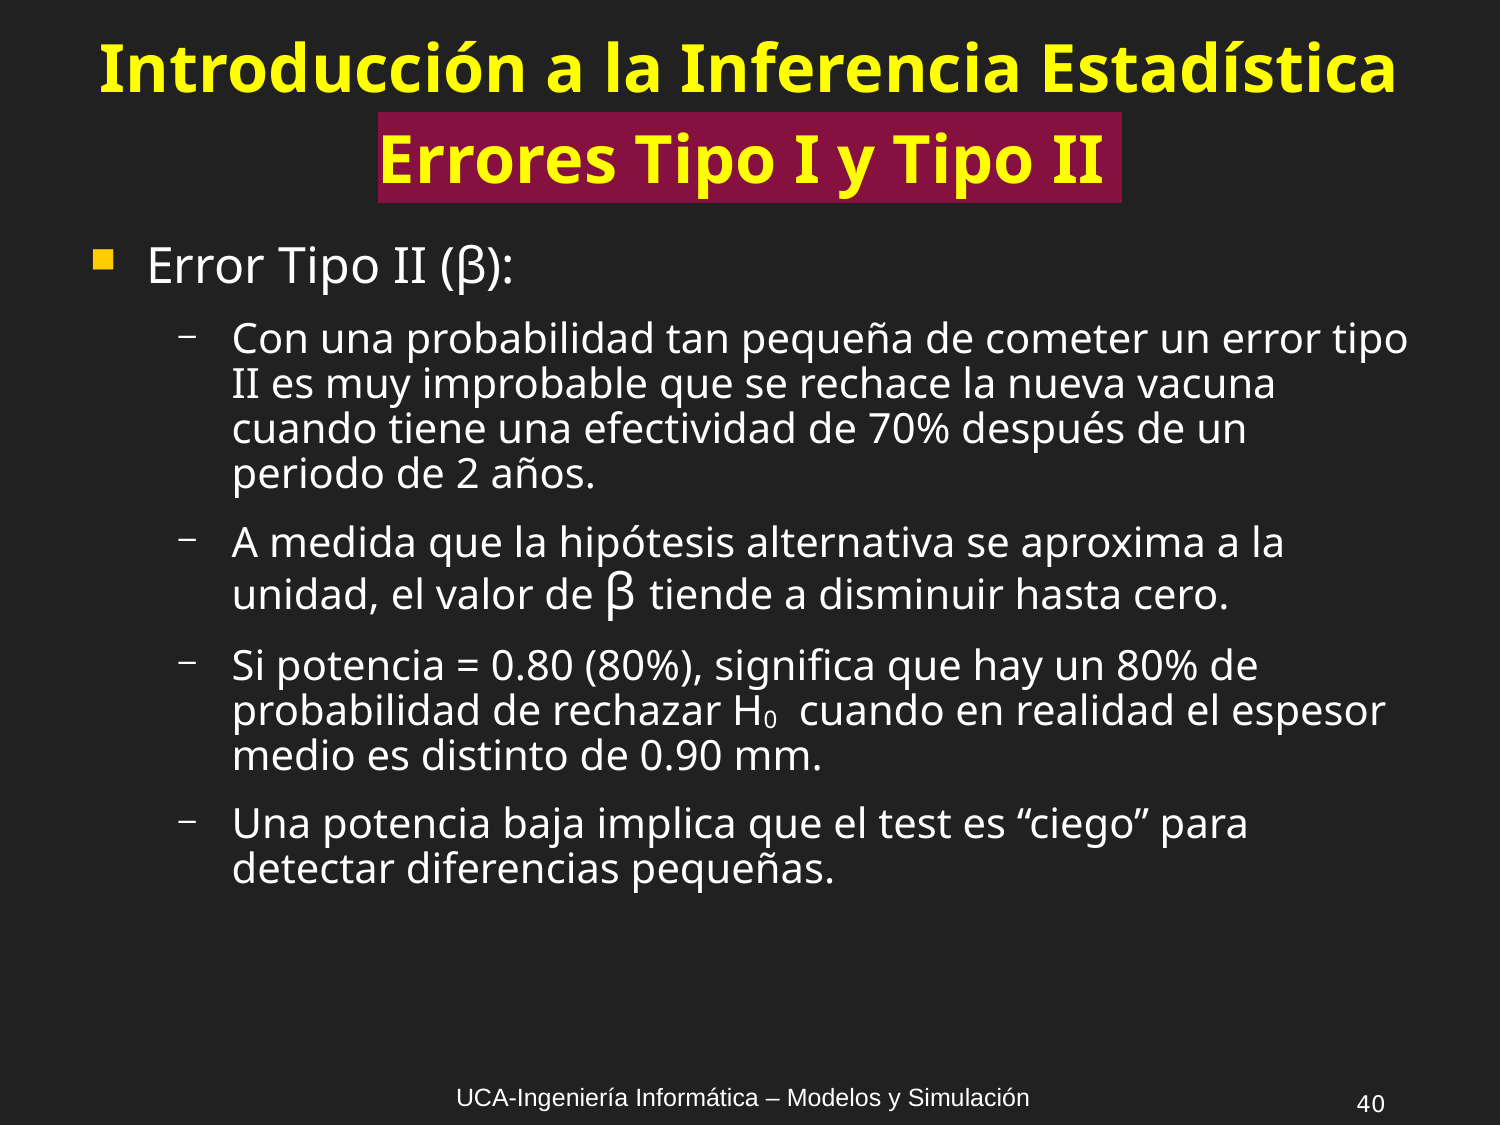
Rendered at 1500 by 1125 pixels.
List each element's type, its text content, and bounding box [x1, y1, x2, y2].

title Introducción a la Inferencia Estadística Errores Tipo I y Tipo II [75, 37, 1426, 188]
list Error Tipo II (β): Con una probabilidad tan pequeña de cometer un error tipo II es muy improbable que se rechace la nueva vacuna cuando tiene una efectividad de 70% después de un periodo de 2 años. A medida que la hipótesis alternativa se aproxima a la unidad, el valor de β tiende a disminuir hasta cero. Si potencia = 0.80 (80%), significa que hay un 80% de probabilidad de rechazar H0 cuando en realidad el espesor medio es distinto de 0.90 mm. Una potencia baja implica que el test es “ciego” para detectar diferencias pequeñas. [75, 232, 1425, 1051]
